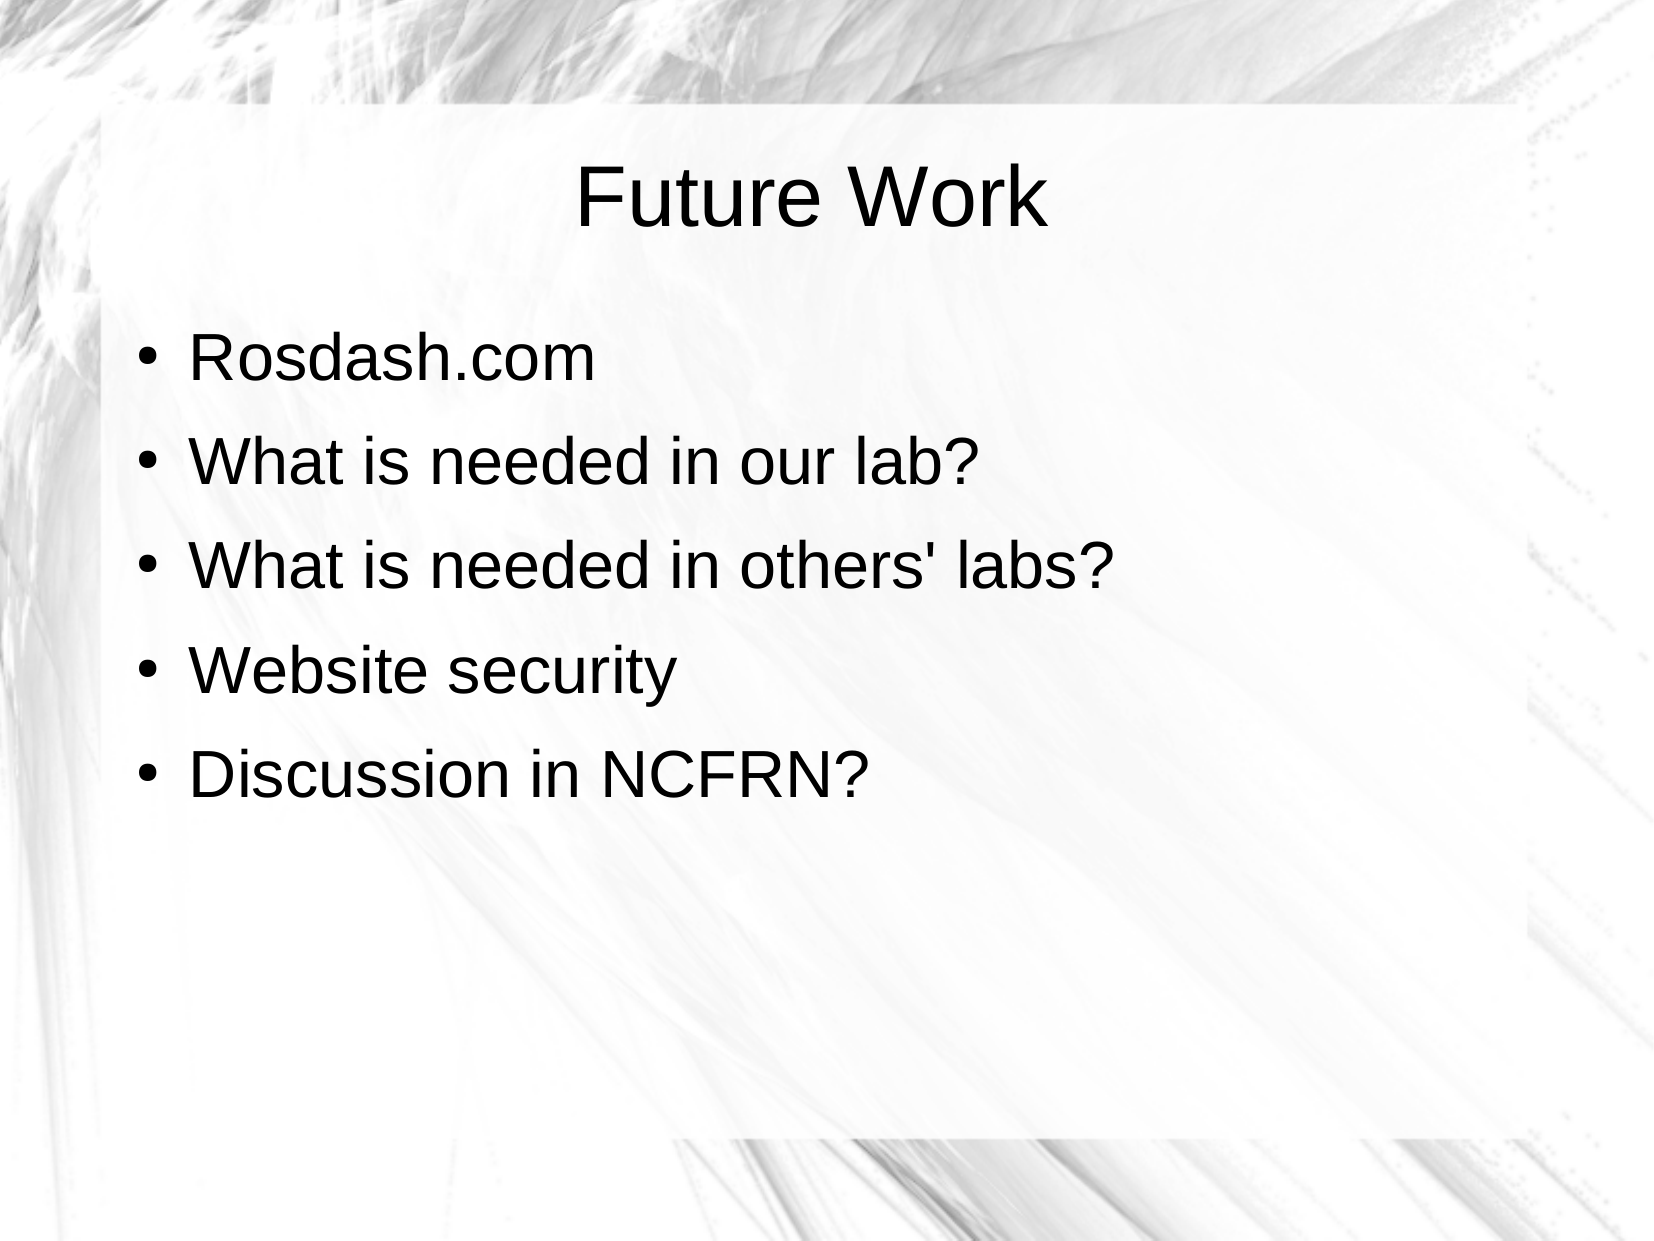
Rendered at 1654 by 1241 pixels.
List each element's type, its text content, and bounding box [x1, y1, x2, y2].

title Future Work [118, 112, 1506, 281]
picture [0, 0, 1654, 1241]
list Rosdash.com What is needed in our lab? What is needed in others' labs? Website security Discussion in NCFRN? [118, 319, 1571, 1039]
